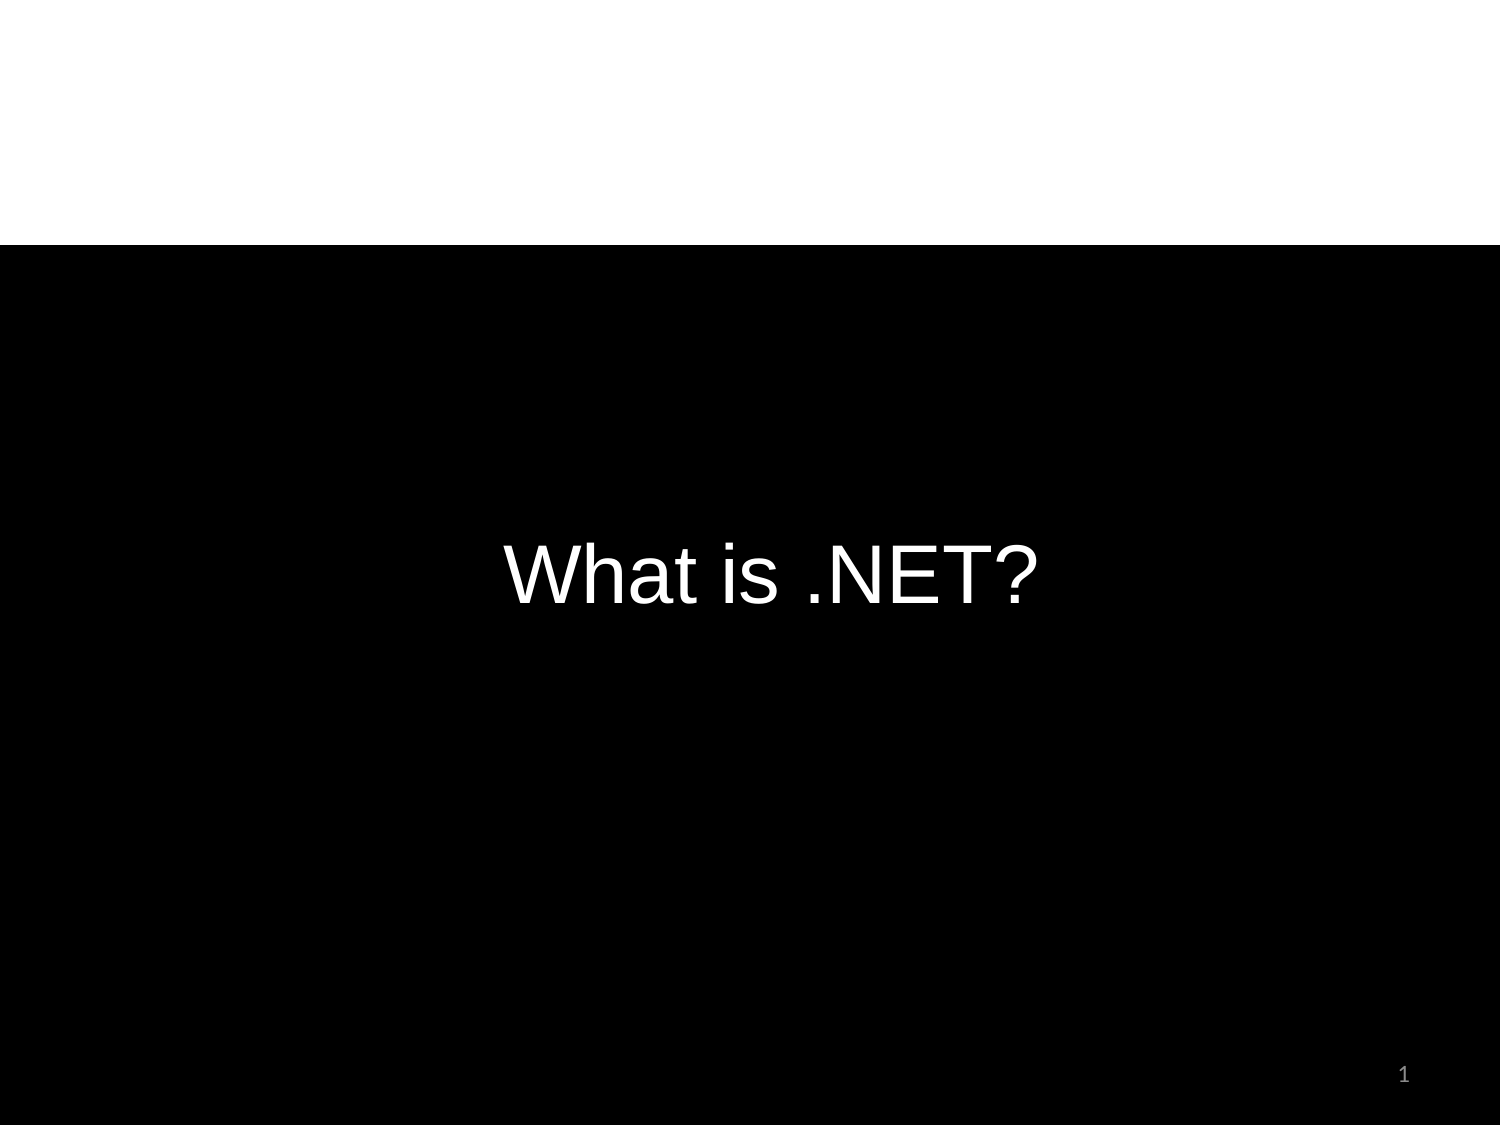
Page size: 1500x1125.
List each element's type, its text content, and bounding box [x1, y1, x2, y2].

slide_number <number> [1074, 1042, 1425, 1103]
title What is .NET? [92, 439, 1451, 681]
text_box [0, 245, 1500, 1125]
